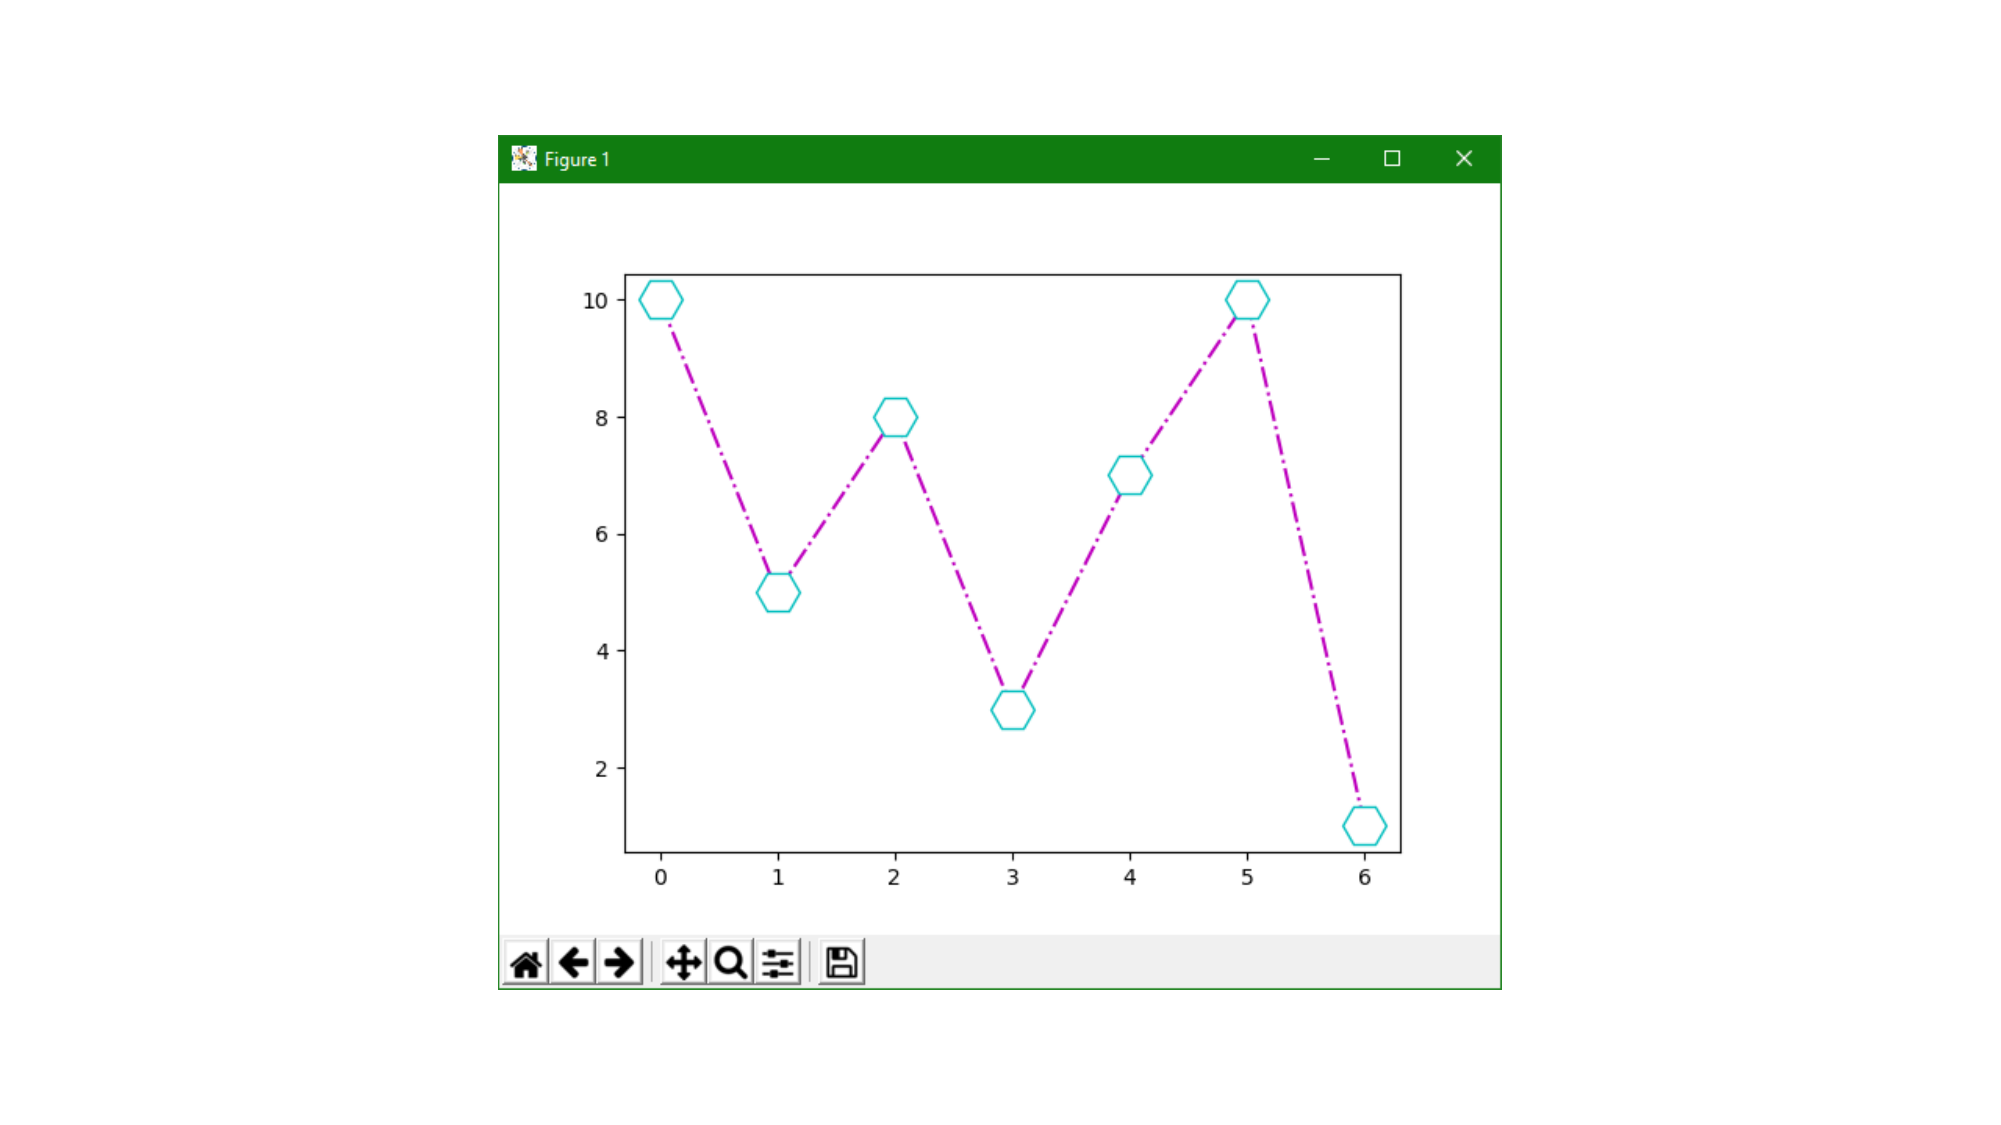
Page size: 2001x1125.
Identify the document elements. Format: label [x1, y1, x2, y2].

picture [498, 135, 1502, 990]
